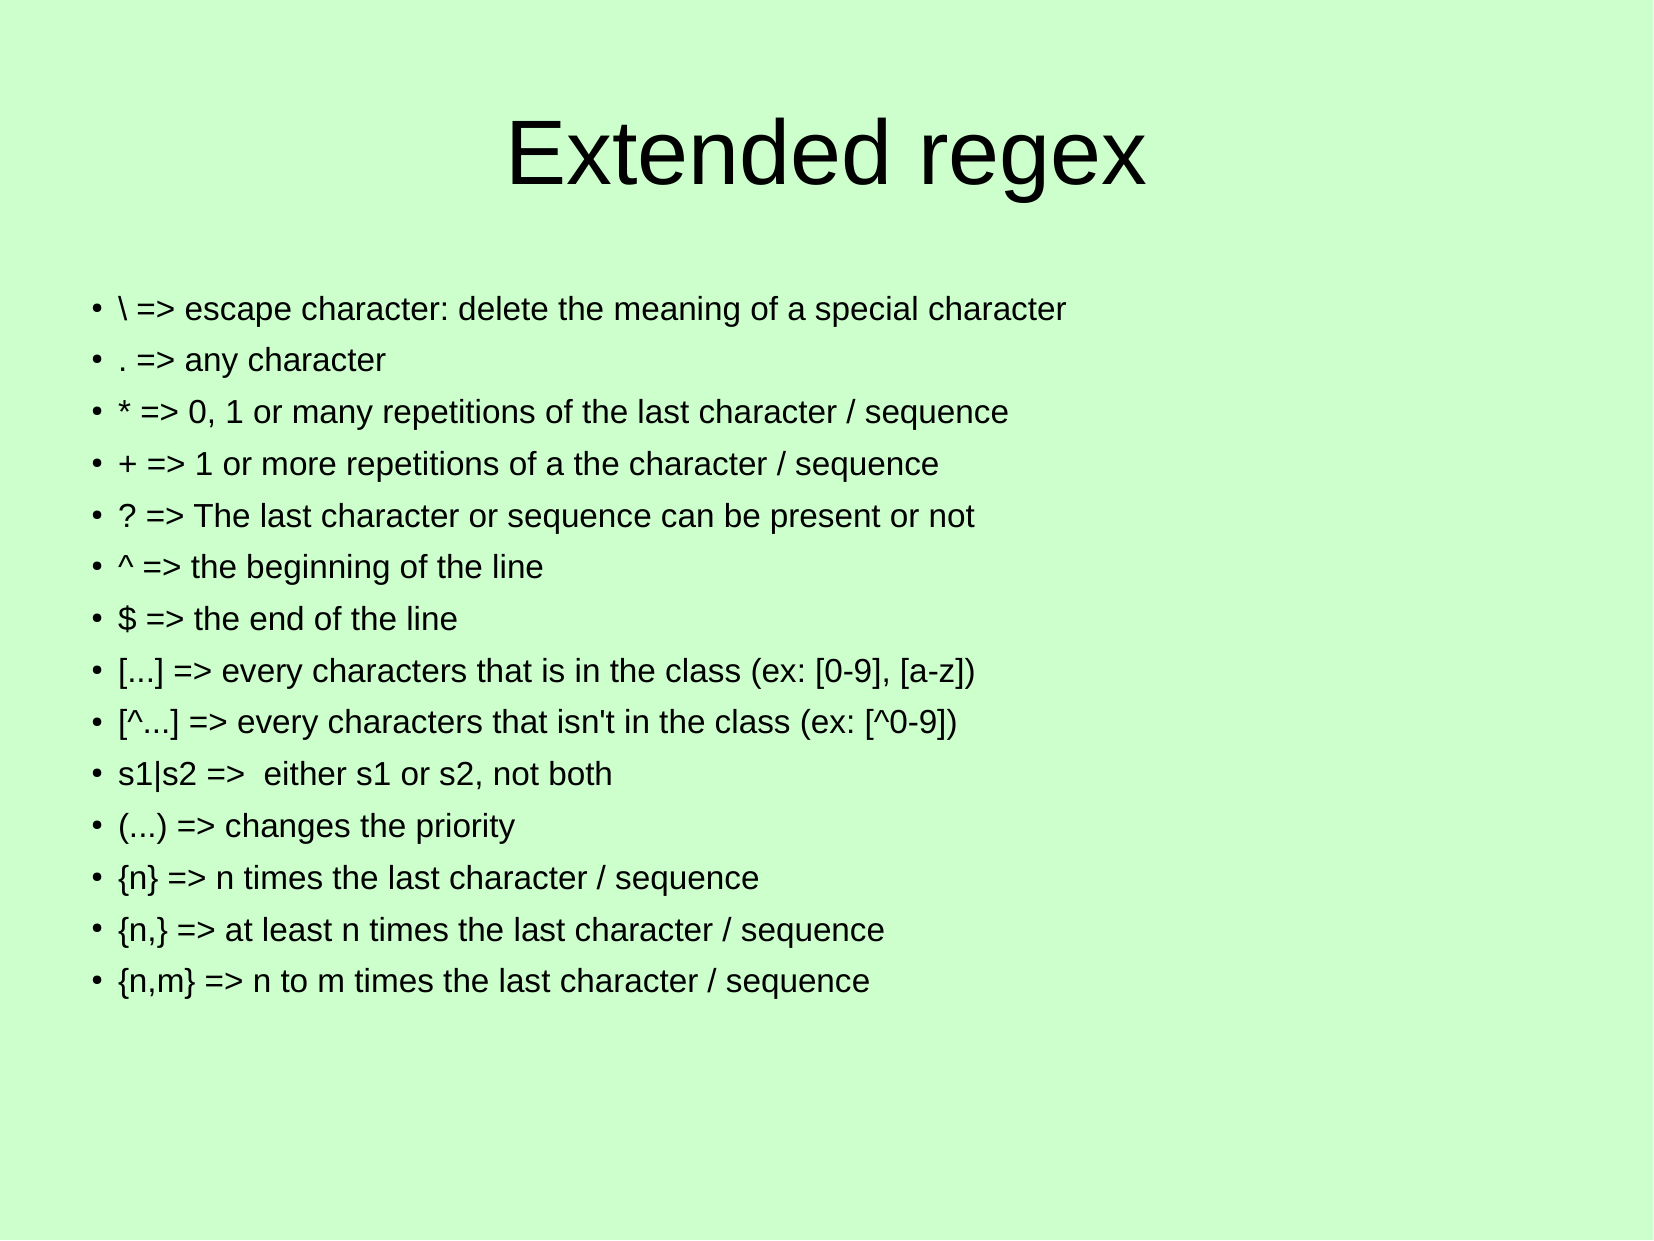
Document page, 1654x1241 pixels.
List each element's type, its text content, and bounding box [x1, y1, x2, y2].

list \ => escape character: delete the meaning of a special character . => any character * => 0, 1 or many repetitions of the last character / sequence + => 1 or more repetitions of a the character / sequence ? => The last character or sequence can be present or not ^ => the beginning of the line $ => the end of the line [...] => every characters that is in the class (ex: [0-9], [a-z]) [^...] => every characters that isn't in the class (ex: [^0-9]) s1|s2 => either s1 or s2, not both (...) => changes the priority {n} => n times the last character / sequence {n,} => at least n times the last character / sequence {n,m} => n to m times the last character / sequence [82, 290, 1571, 1010]
title Extended regex [82, 49, 1571, 257]
